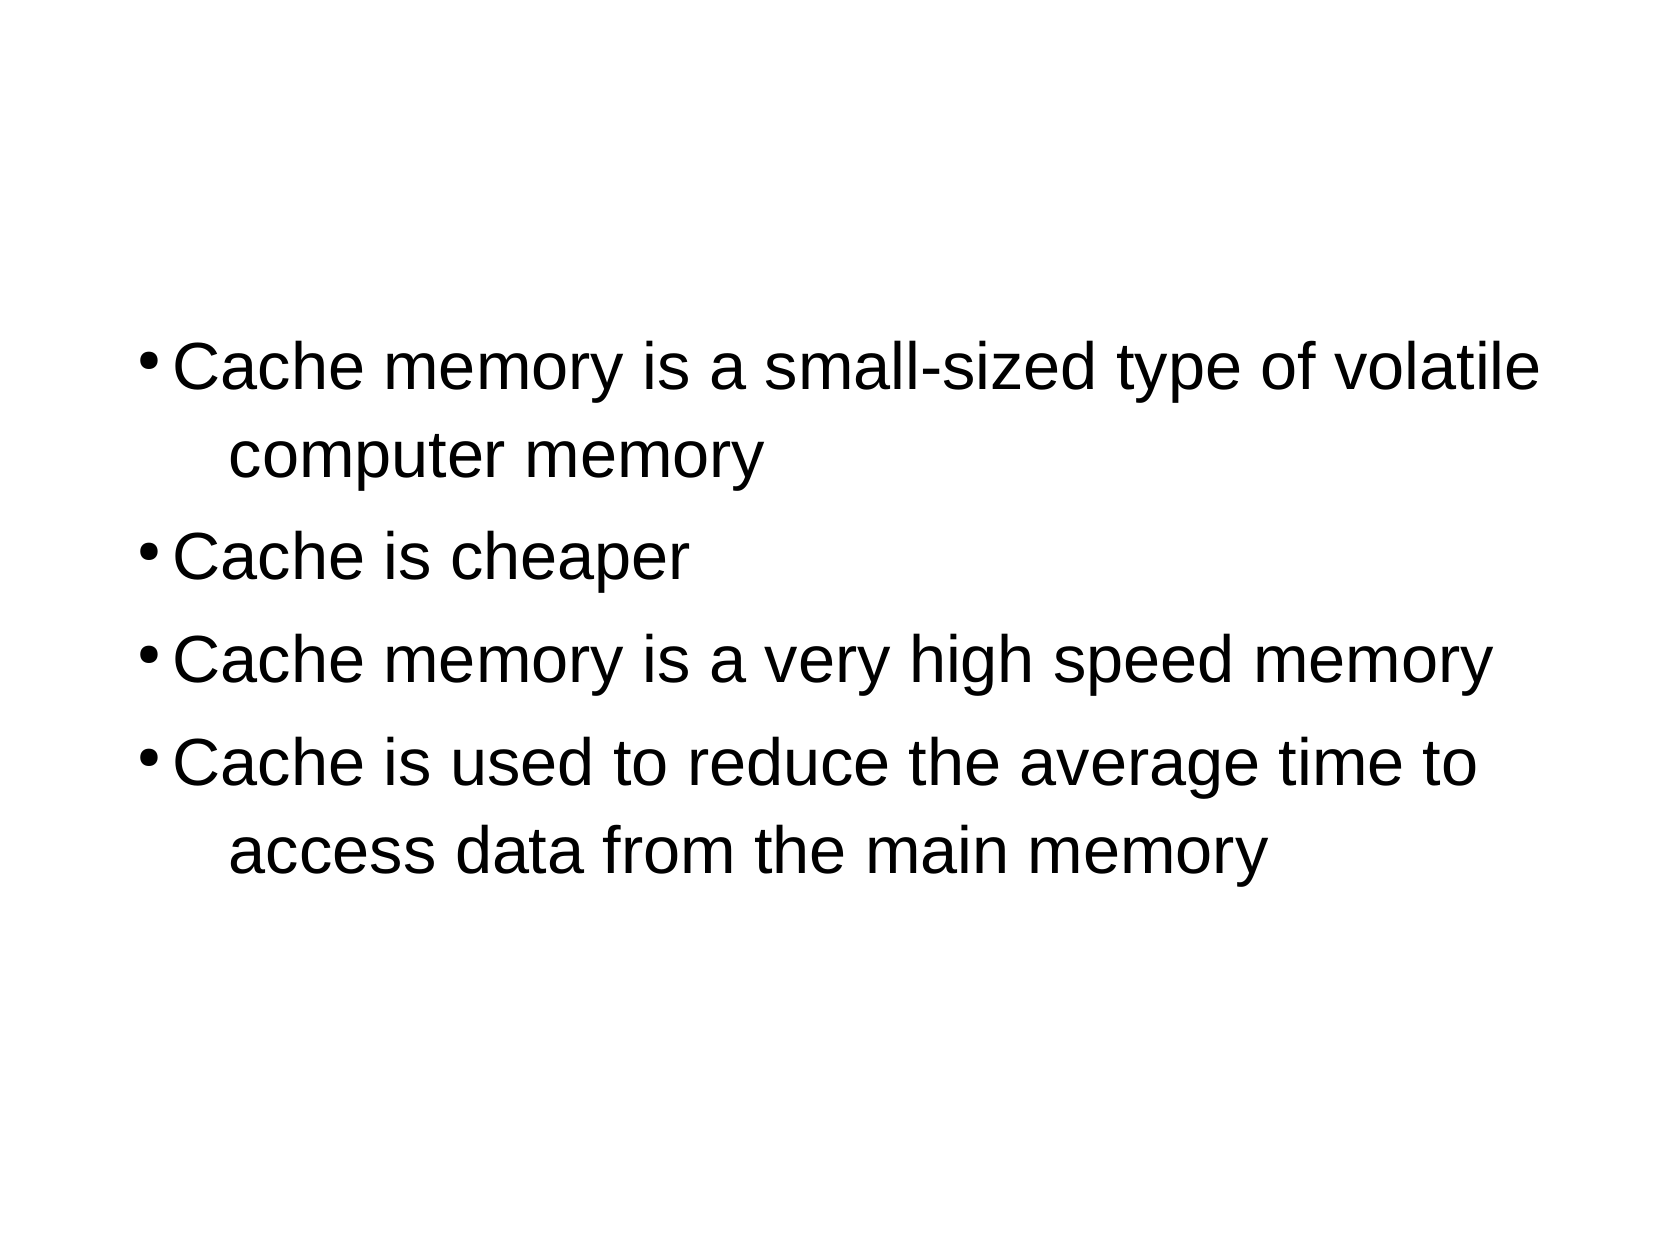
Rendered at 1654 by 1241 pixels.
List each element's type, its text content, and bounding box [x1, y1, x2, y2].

text_box Cache memory is a small-sized type of volatile computer memory Cache is cheaper Cache memory is a very high speed memory Cache is used to reduce the average time to access data from the main memory [135, 299, 1572, 887]
